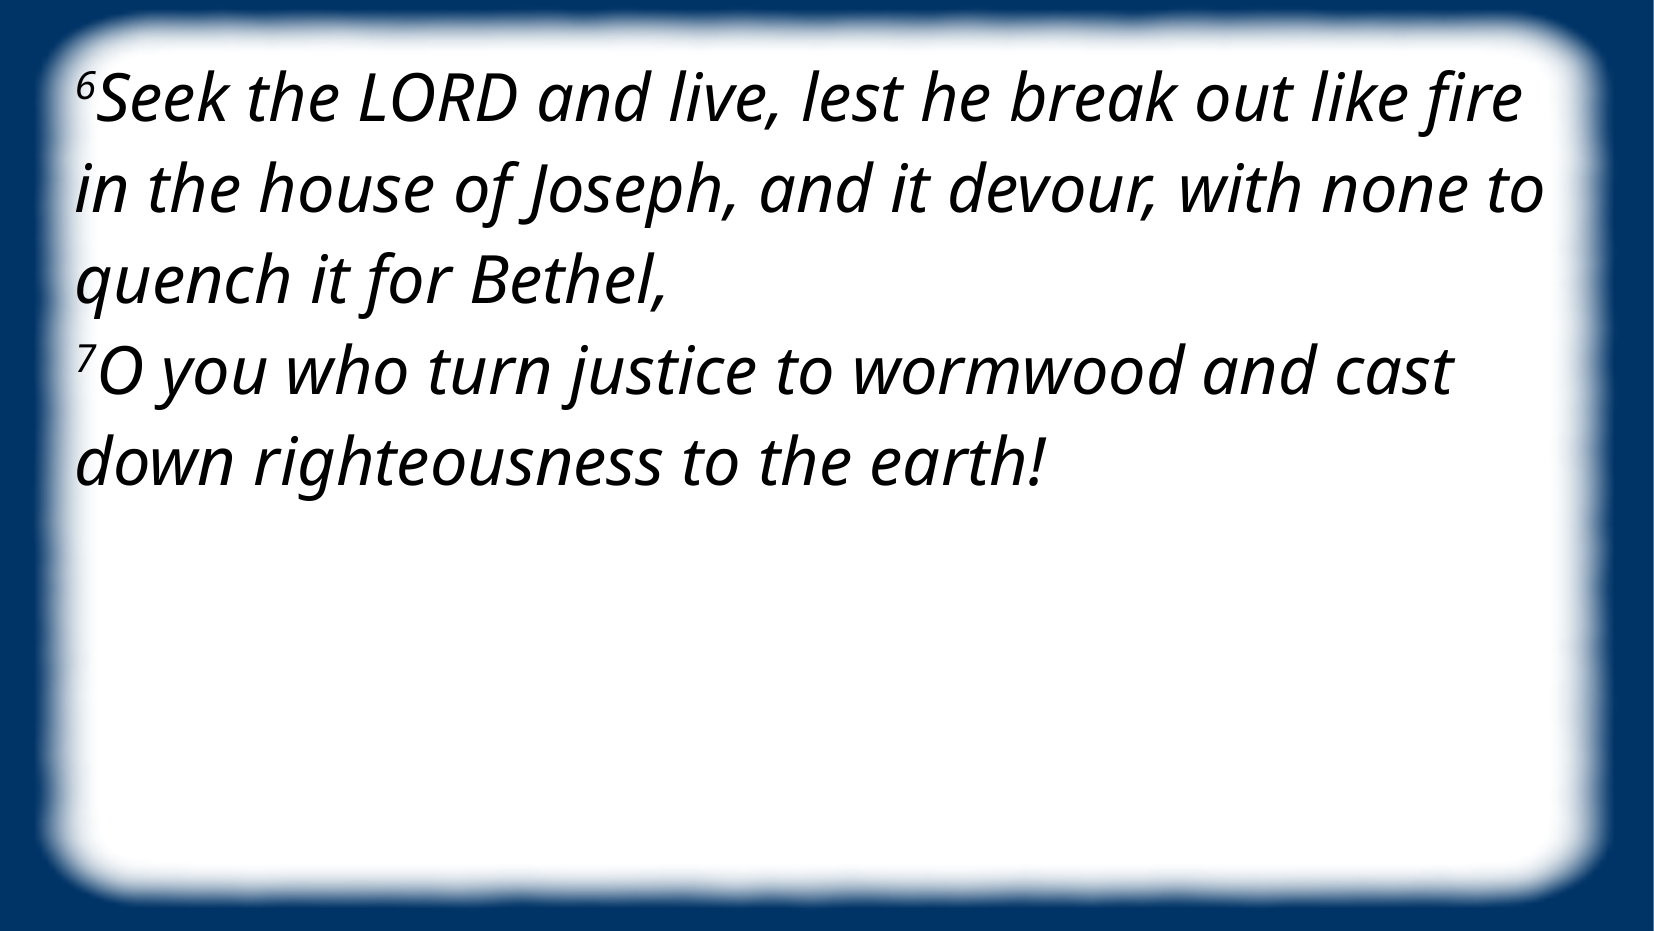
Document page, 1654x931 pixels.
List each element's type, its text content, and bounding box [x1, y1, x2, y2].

text_box 6Seek the LORD and live, lest he break out like fire in the house of Joseph, and it devour, with none to quench it for Bethel, 7O you who turn justice to wormwood and cast down righteousness to the earth! [60, 43, 1591, 502]
picture [0, 0, 1654, 931]
